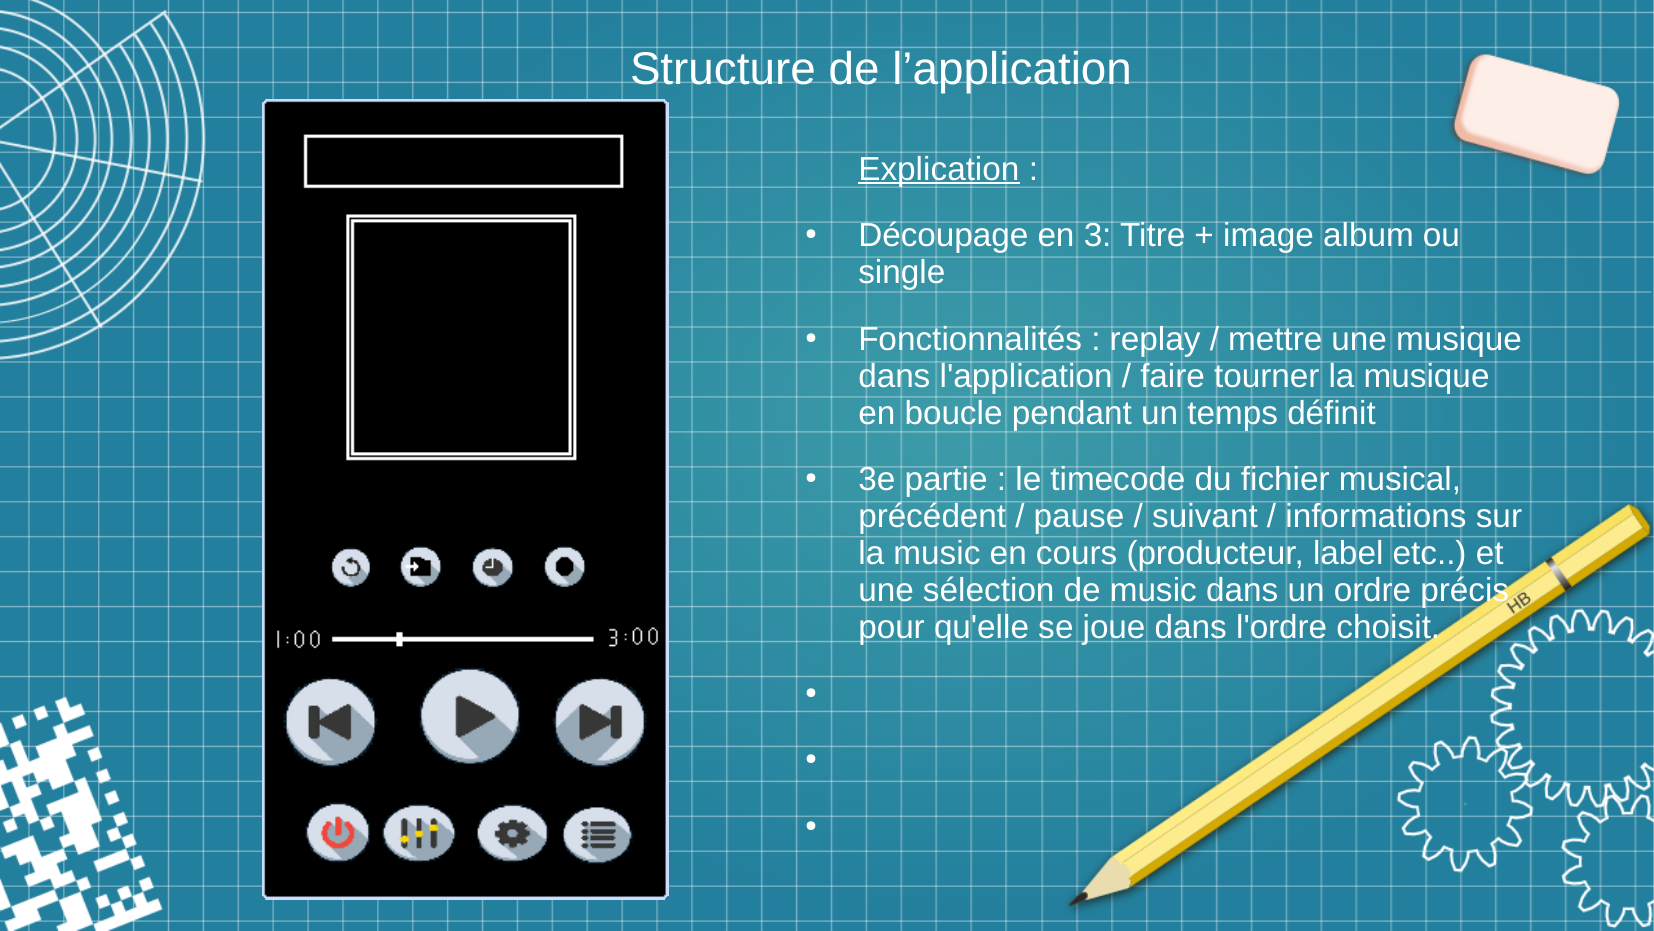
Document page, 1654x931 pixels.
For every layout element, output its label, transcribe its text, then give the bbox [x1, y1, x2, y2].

title Structure de l’application [375, 25, 1388, 113]
list Explication : Découpage en 3: Titre + image album ou single Fonctionnalités : replay / mettre une musique dans l'application / faire tourner la musique en boucle pendant un temps définit 3e partie : le timecode du fichier musical, précédent / pause / suivant / informations sur la music en cours (producteur, label etc..) et une sélection de music dans un ordre précis pour qu'elle se joue dans l'ordre choisit. [787, 150, 1534, 805]
picture [0, 0, 1654, 931]
